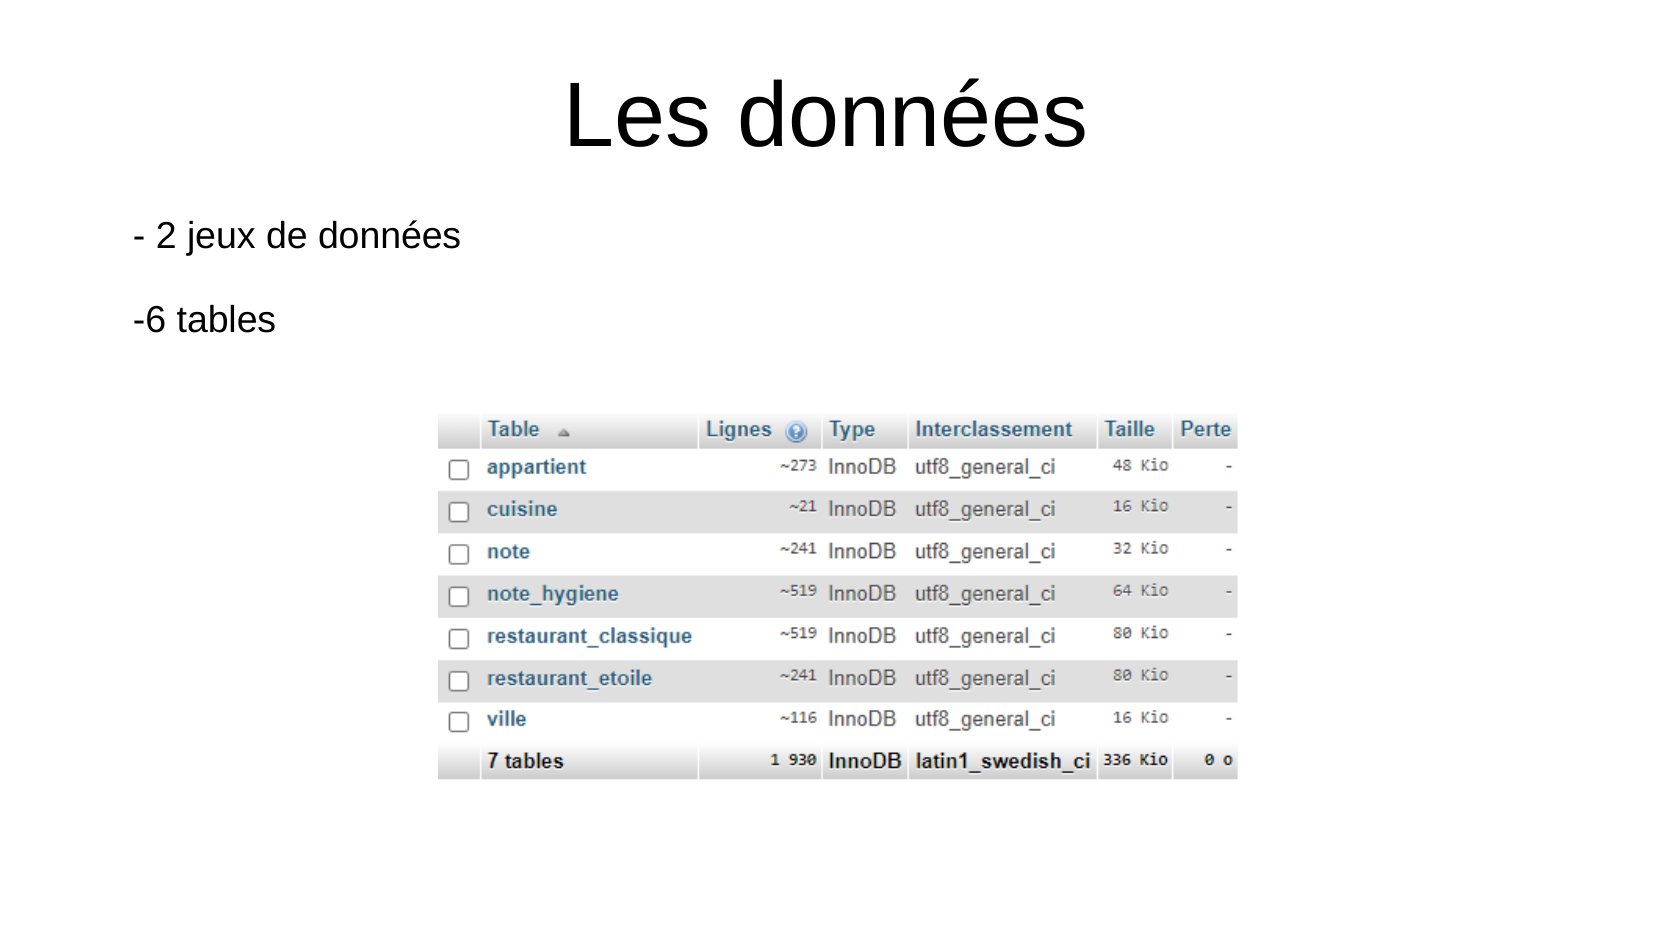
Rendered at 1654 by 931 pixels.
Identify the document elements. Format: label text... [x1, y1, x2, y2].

text_box - 2 jeux de données -6 tables [118, 206, 680, 348]
title Les données [82, 37, 1571, 193]
picture [438, 413, 1241, 781]
